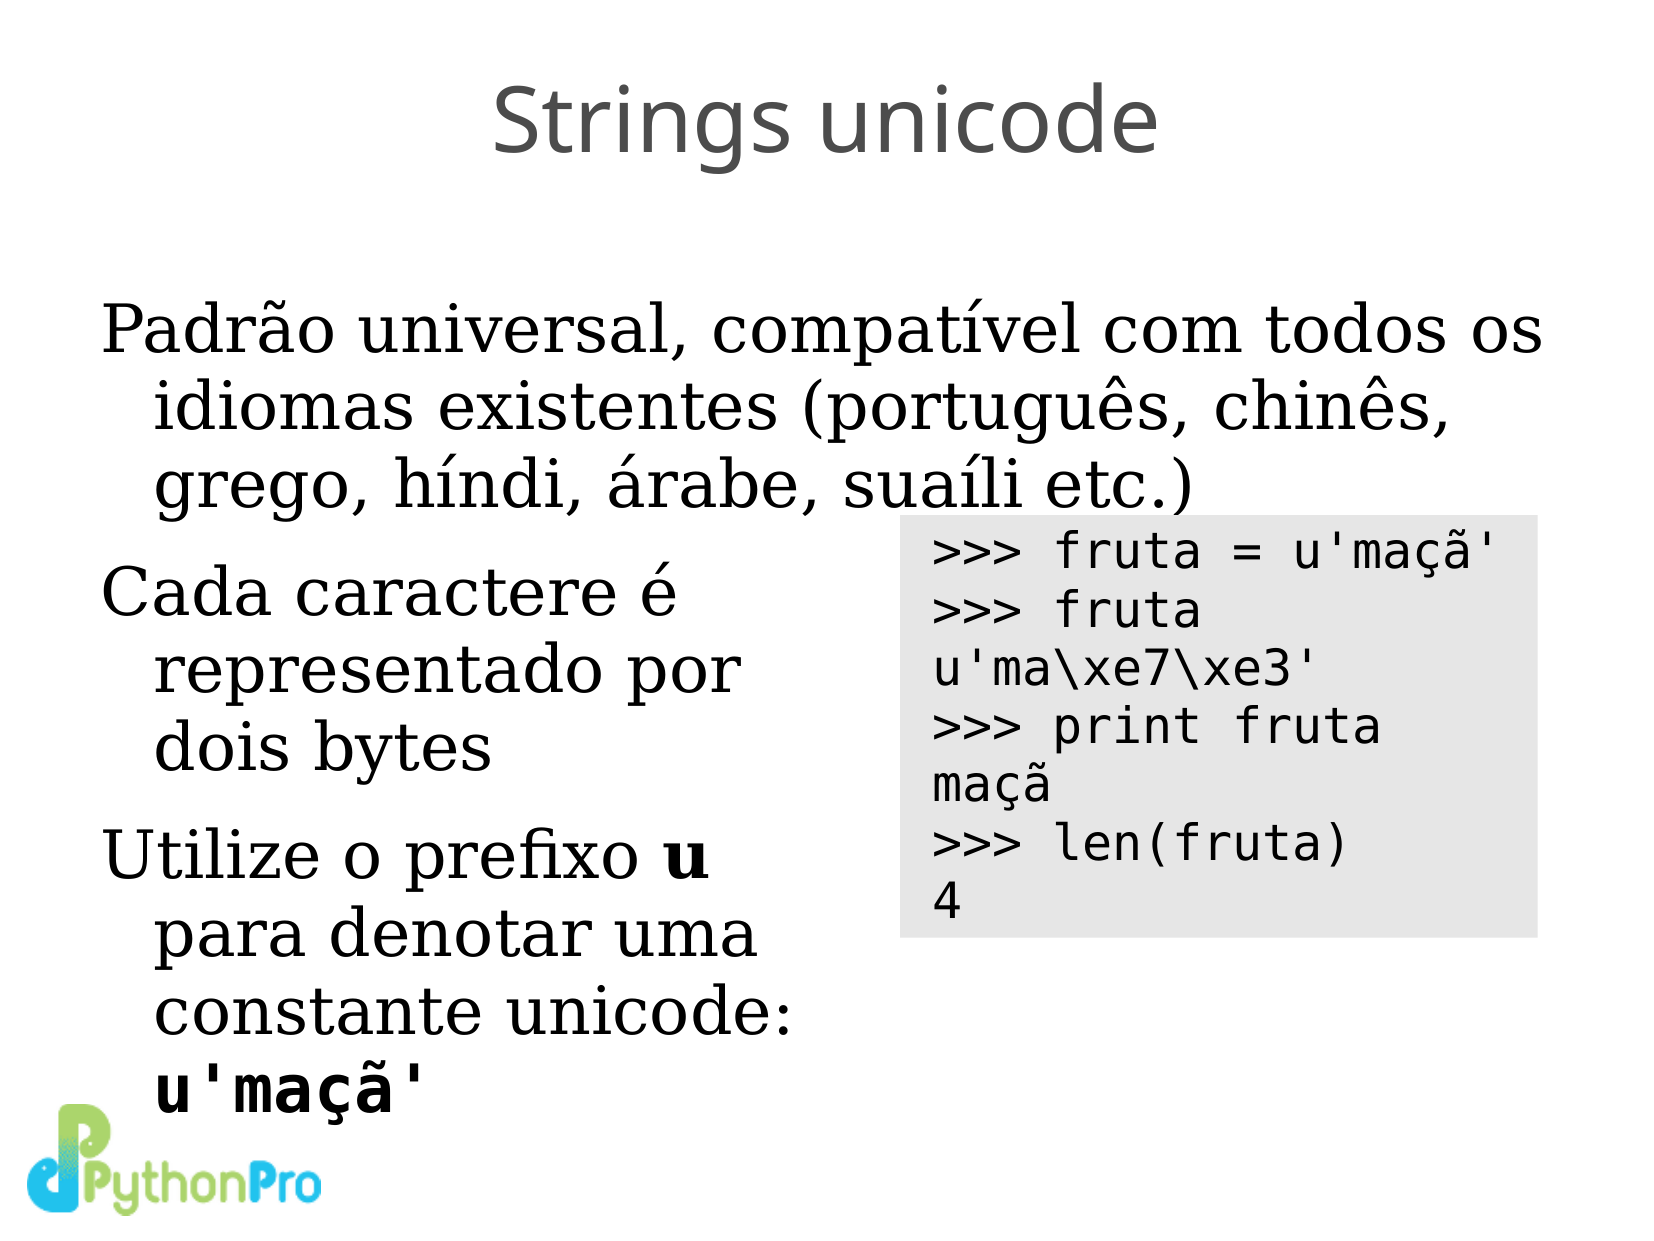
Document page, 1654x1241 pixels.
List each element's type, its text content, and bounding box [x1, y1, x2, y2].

text_box >>> fruta = u'maçã' >>> fruta u'ma\xe7\xe3' >>> print fruta maçã >>> len(fruta) 4 [900, 515, 1538, 938]
title Strings unicode [82, 13, 1571, 222]
list Padrão universal, compatível com todos os idiomas existentes (português, chinês, grego, híndi, árabe, suaíli etc.) Cada caractere é representado por dois bytes Utilize o prefixo u para denotar uma constante unicode: u'maçã' [82, 290, 1571, 1128]
picture [27, 1104, 321, 1216]
